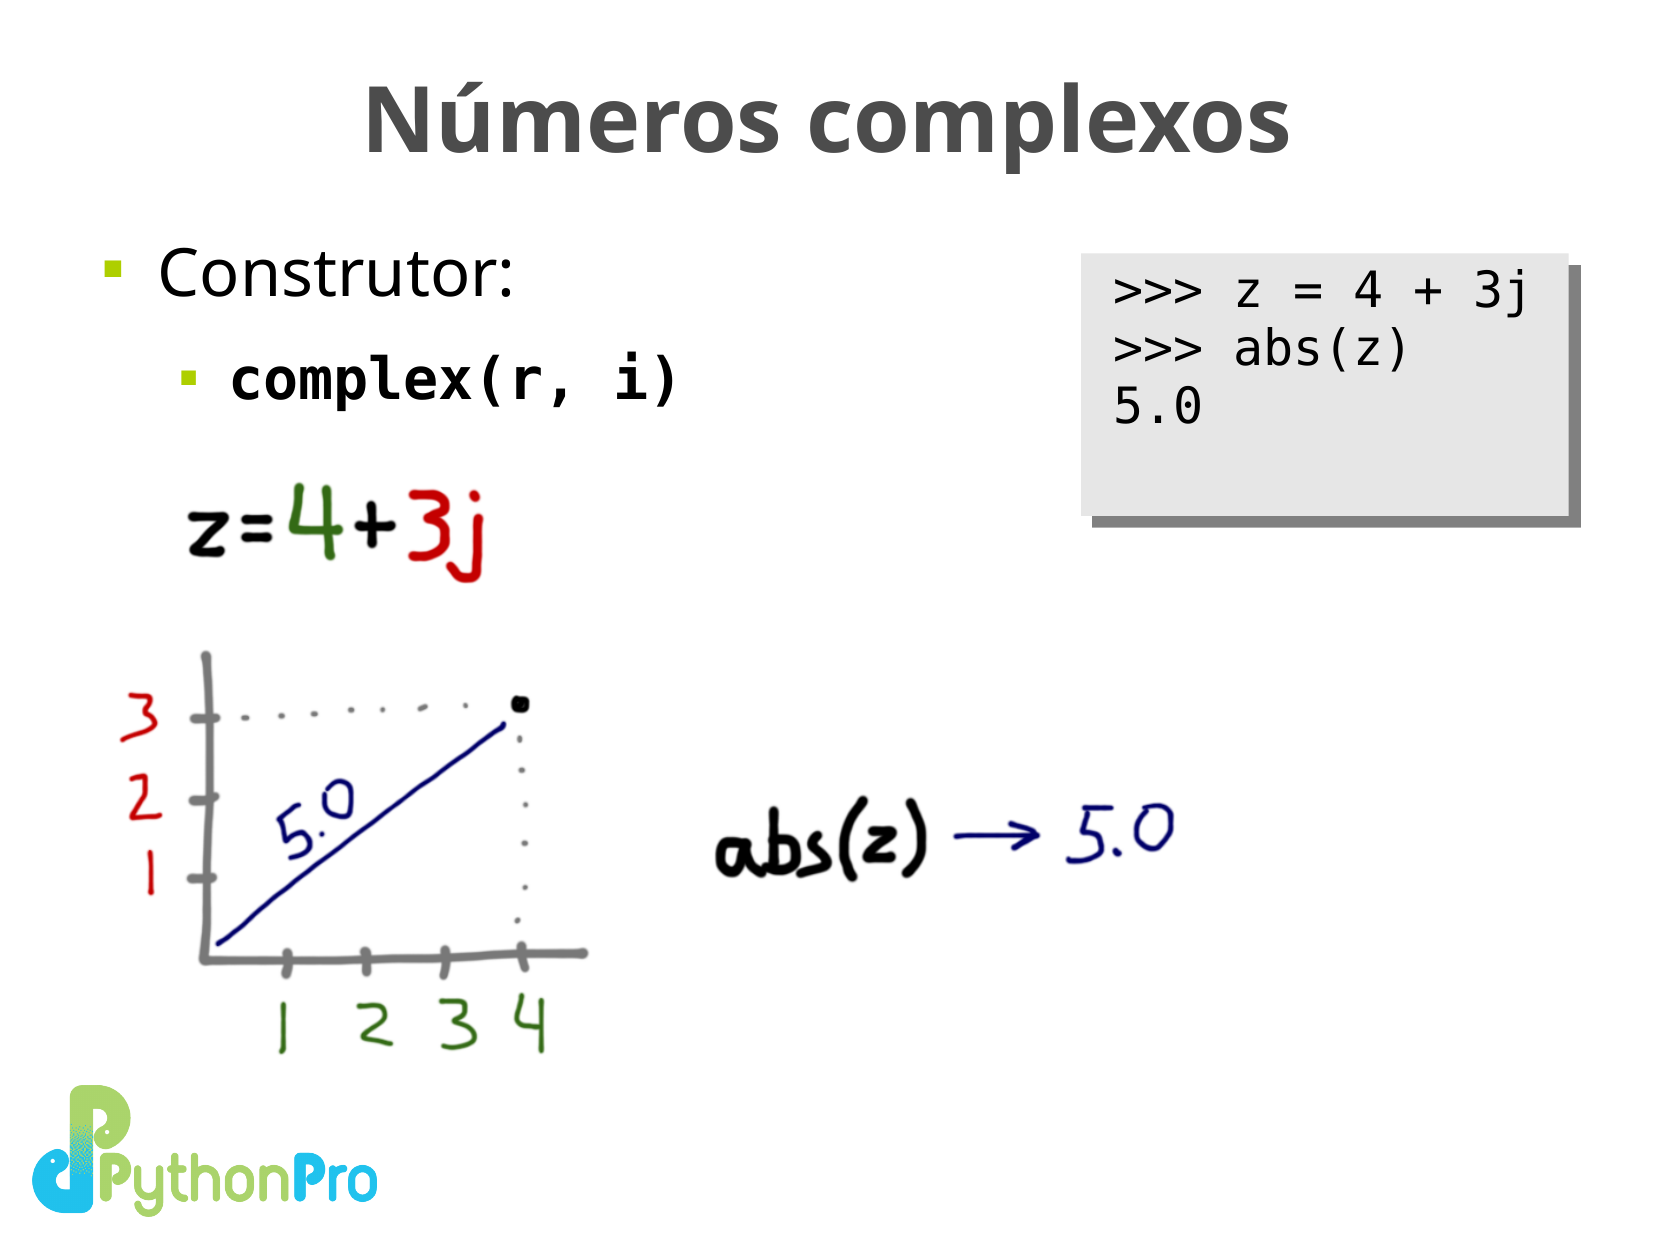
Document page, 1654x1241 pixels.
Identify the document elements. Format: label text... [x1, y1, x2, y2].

text_box >>> z = 4 + 3j >>> abs(z) 5.0 [1081, 253, 1569, 516]
picture [186, 480, 486, 586]
picture [32, 1085, 377, 1217]
title Números complexos [82, 13, 1571, 222]
picture [714, 793, 1175, 885]
list Construtor: complex(r, i) [86, 225, 1576, 1088]
